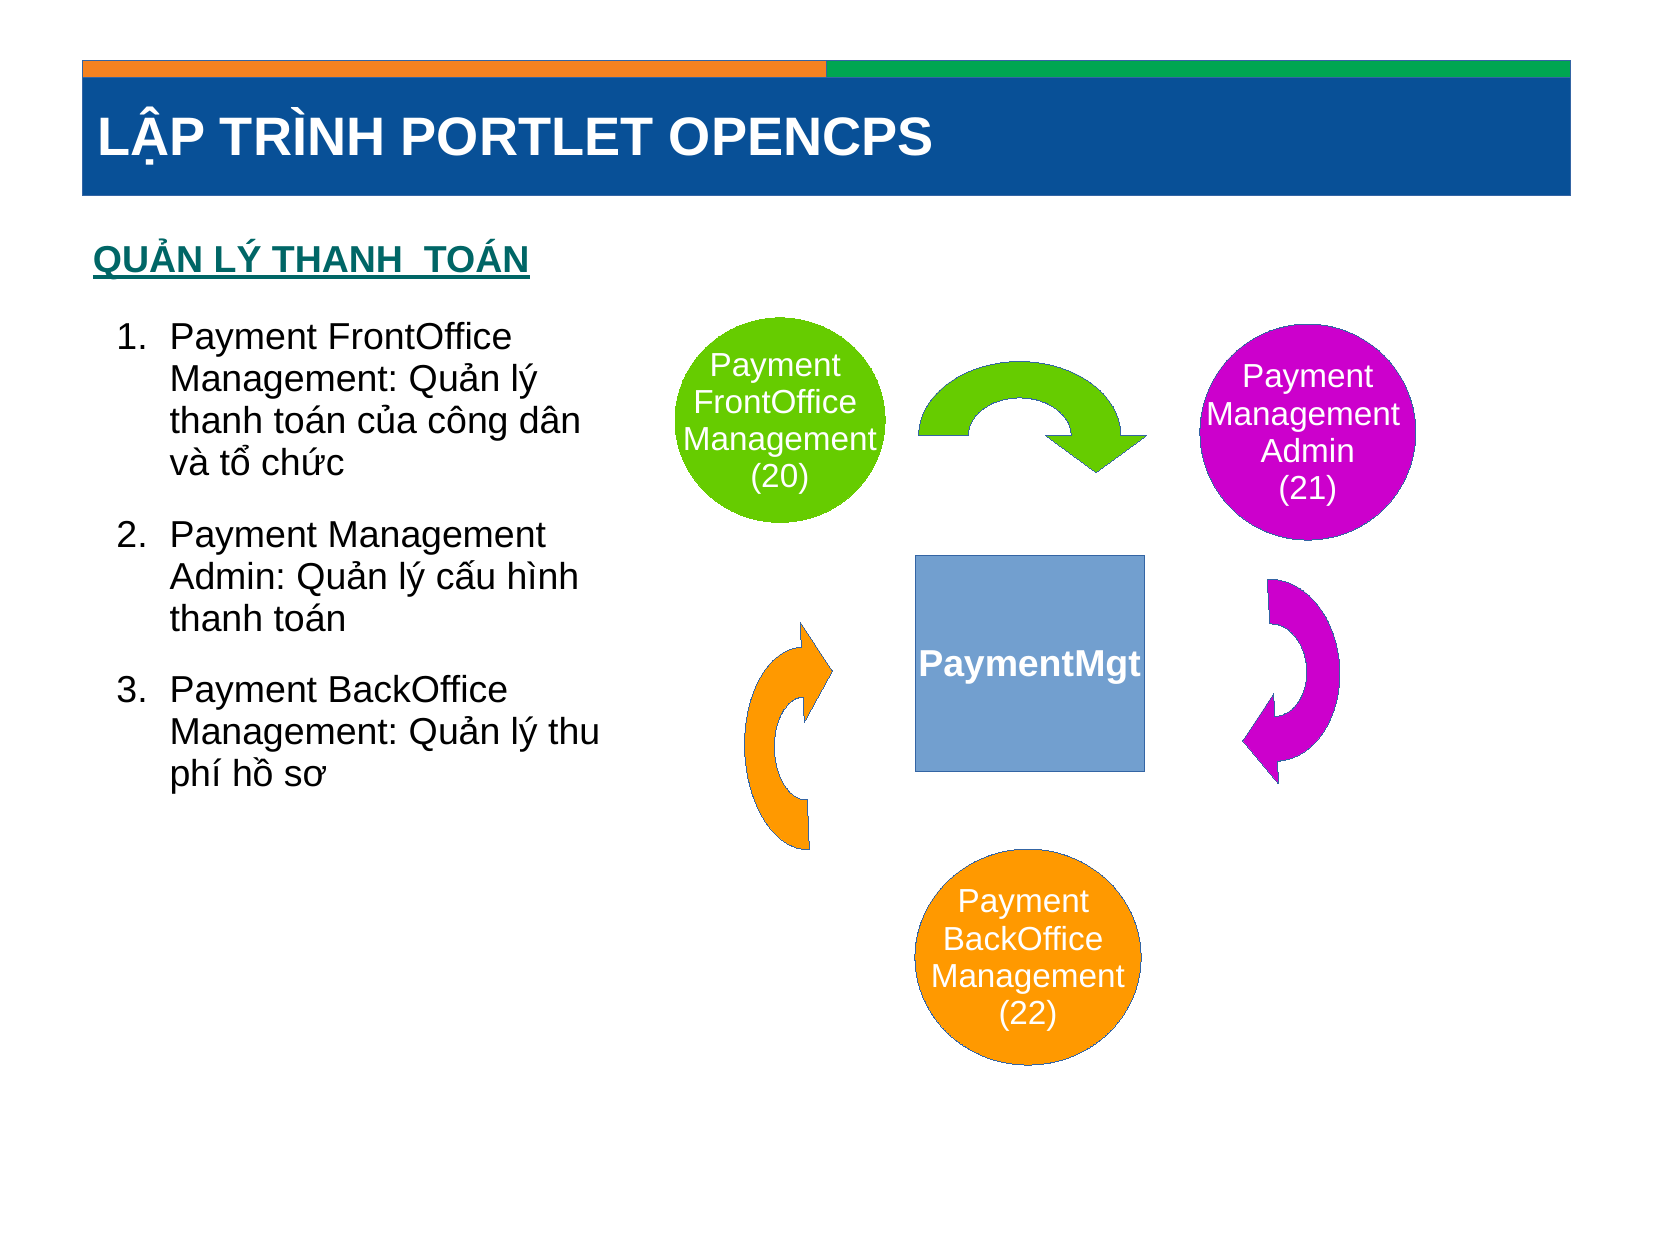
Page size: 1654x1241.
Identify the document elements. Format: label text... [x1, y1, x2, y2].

list [82, 315, 1571, 1156]
text_box [918, 361, 1147, 473]
list Payment FrontOffice Management: Quản lý thanh toán của công dân và tổ chức Payment Management Admin: Quản lý cấu hình thanh toán Payment BackOffice Management: Quản lý thu phí hồ sơ [98, 315, 631, 1096]
text_box Payment FrontOffice Management (20) [675, 317, 886, 523]
text_box LẬP TRÌNH PORTLET OPENCPS [82, 78, 1571, 196]
text_box [744, 622, 833, 850]
text_box [82, 60, 1571, 78]
text_box Payment BackOffice Management (22) [914, 849, 1142, 1066]
text_box [1242, 579, 1340, 784]
text_box PaymentMgt [915, 555, 1145, 772]
text_box QUẢN LÝ THANH TOÁN [78, 230, 1576, 297]
text_box Payment Management Admin (21) [1199, 324, 1416, 541]
